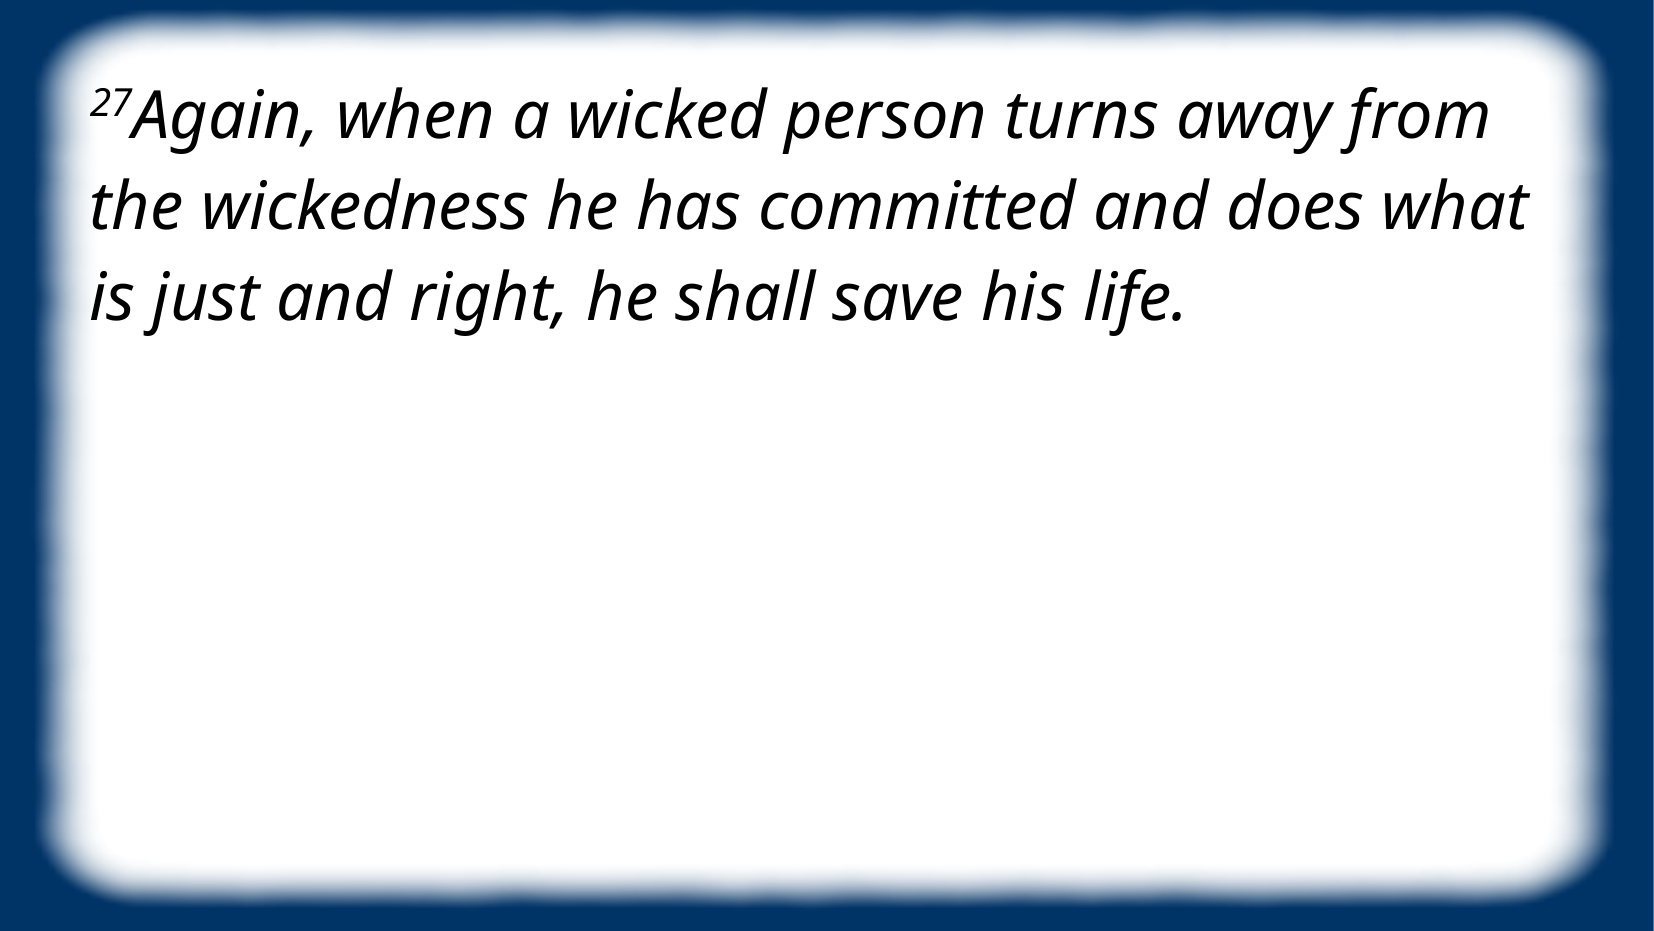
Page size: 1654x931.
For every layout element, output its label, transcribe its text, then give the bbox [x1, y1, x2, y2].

text_box 27Again, when a wicked person turns away from the wickedness he has committed and does what is just and right, he shall save his life. [75, 60, 1576, 361]
picture [0, 0, 1654, 931]
